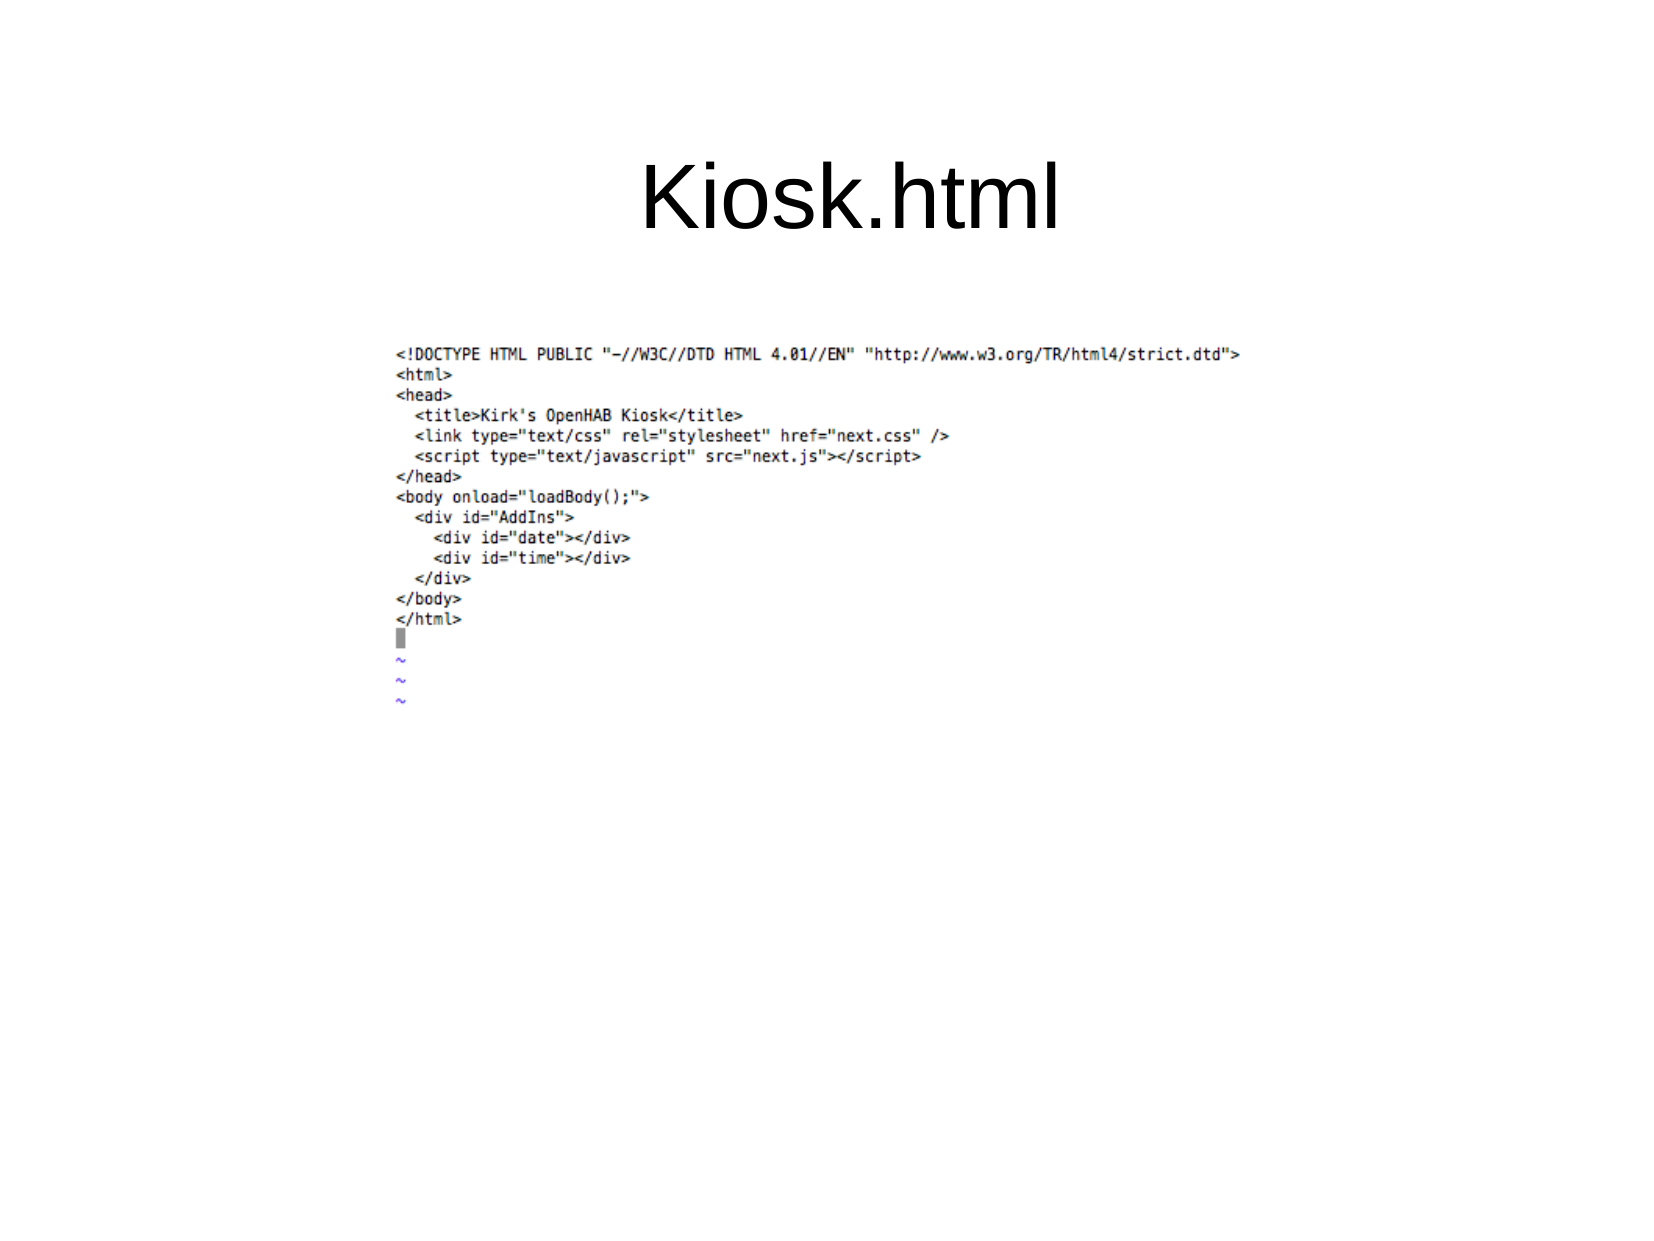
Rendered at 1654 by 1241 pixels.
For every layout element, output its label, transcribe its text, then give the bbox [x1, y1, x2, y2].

picture [390, 340, 1315, 706]
title Kiosk.html [82, 49, 1621, 346]
